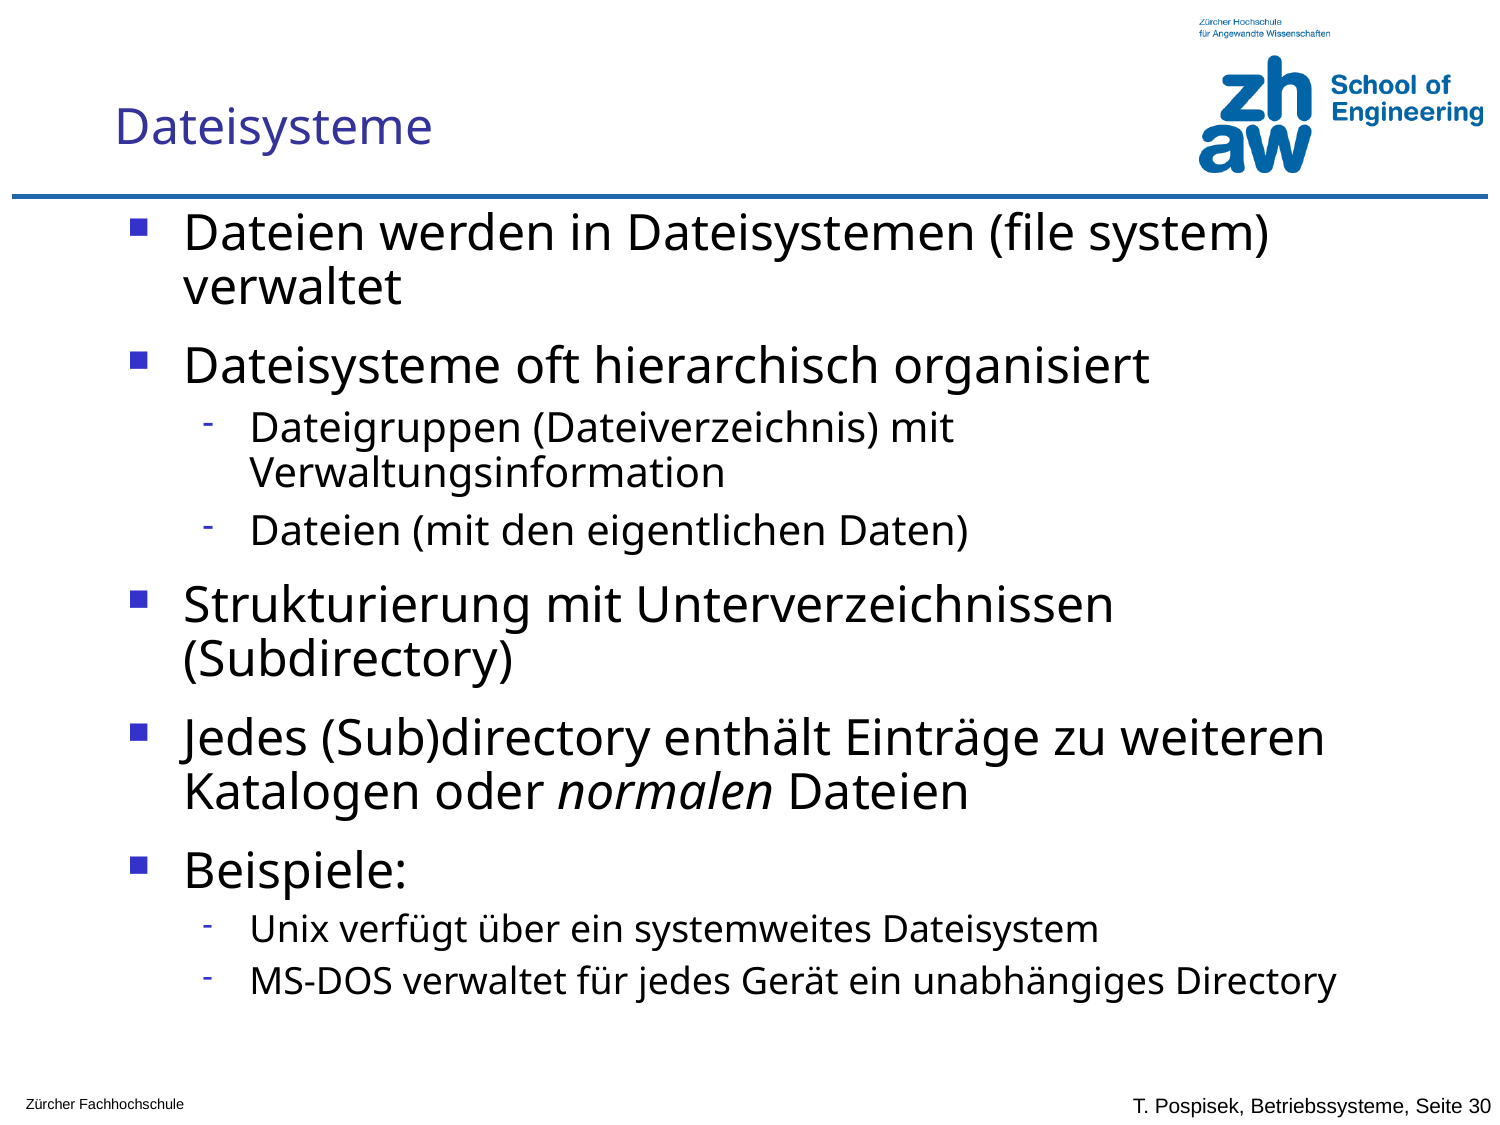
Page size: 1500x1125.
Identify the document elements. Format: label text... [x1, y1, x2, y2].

picture [1199, 19, 1483, 173]
title Dateisysteme [99, 50, 1379, 163]
list Dateien werden in Dateisystemen (file system) verwaltet Dateisysteme oft hierarchisch organisiert Dateigruppen (Dateiverzeichnis) mit Verwaltungsinformation Dateien (mit den eigentlichen Daten) Strukturierung mit Unterverzeichnissen (Subdirectory) Jedes (Sub)directory enthält Einträge zu weiteren Katalogen oder normalen Dateien Beispiele: Unix verfügt über ein systemweites Dateisystem MS-DOS verwaltet für jedes Gerät ein unabhängiges Directory [112, 200, 1388, 950]
